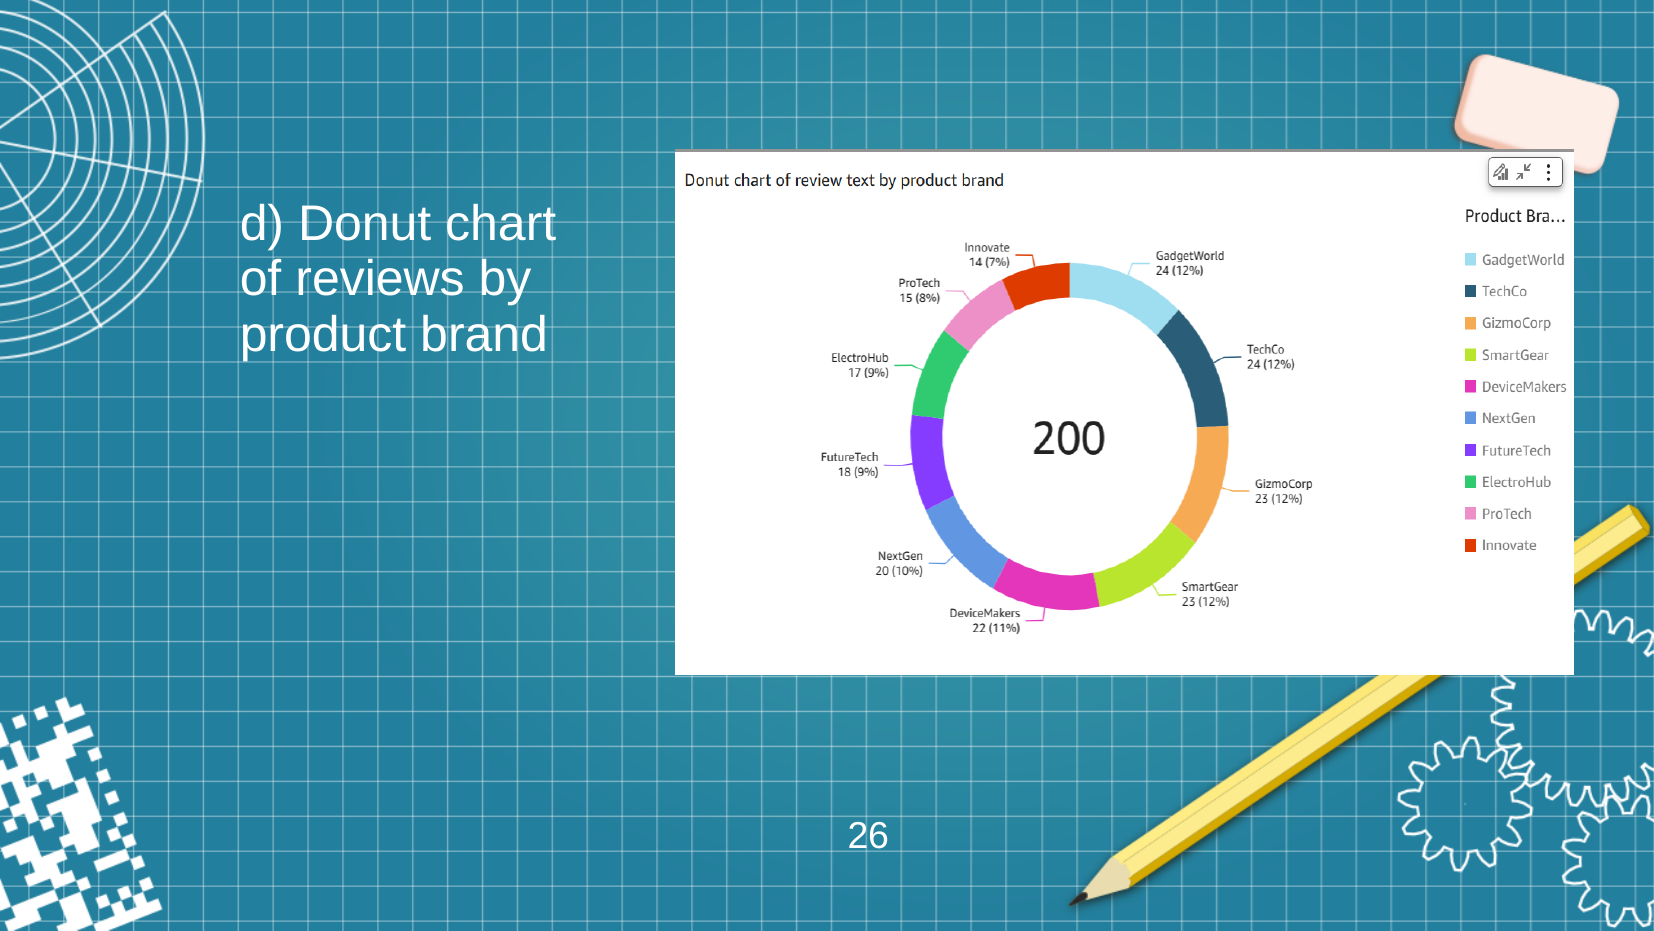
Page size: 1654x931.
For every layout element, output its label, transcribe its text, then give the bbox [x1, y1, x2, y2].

text_box <number> [724, 806, 1013, 863]
text_box d) Donut chart of reviews by product brand [225, 187, 601, 751]
picture [0, 0, 1654, 931]
